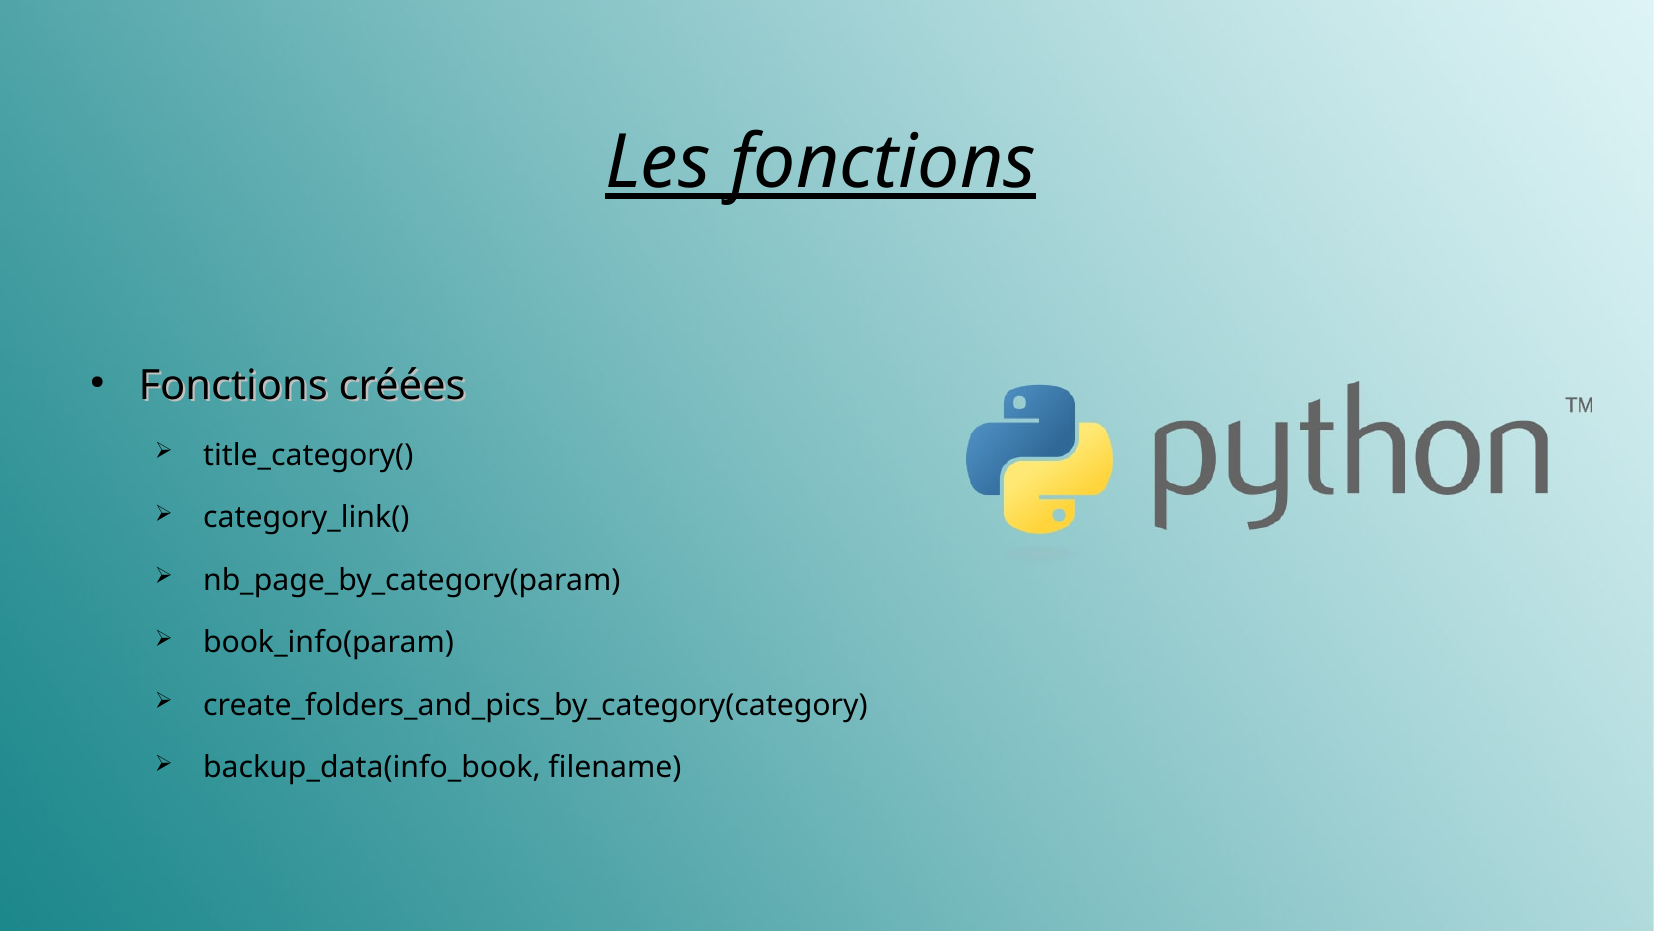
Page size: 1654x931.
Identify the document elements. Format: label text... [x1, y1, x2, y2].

title Les fonctions [76, 80, 1565, 237]
picture [0, 0, 1654, 931]
list Fonctions créées title_category() category_link() nb_page_by_category(param) book_info(param) create_folders_and_pics_by_category(category) backup_data(info_book, filename) [74, 354, 1152, 787]
